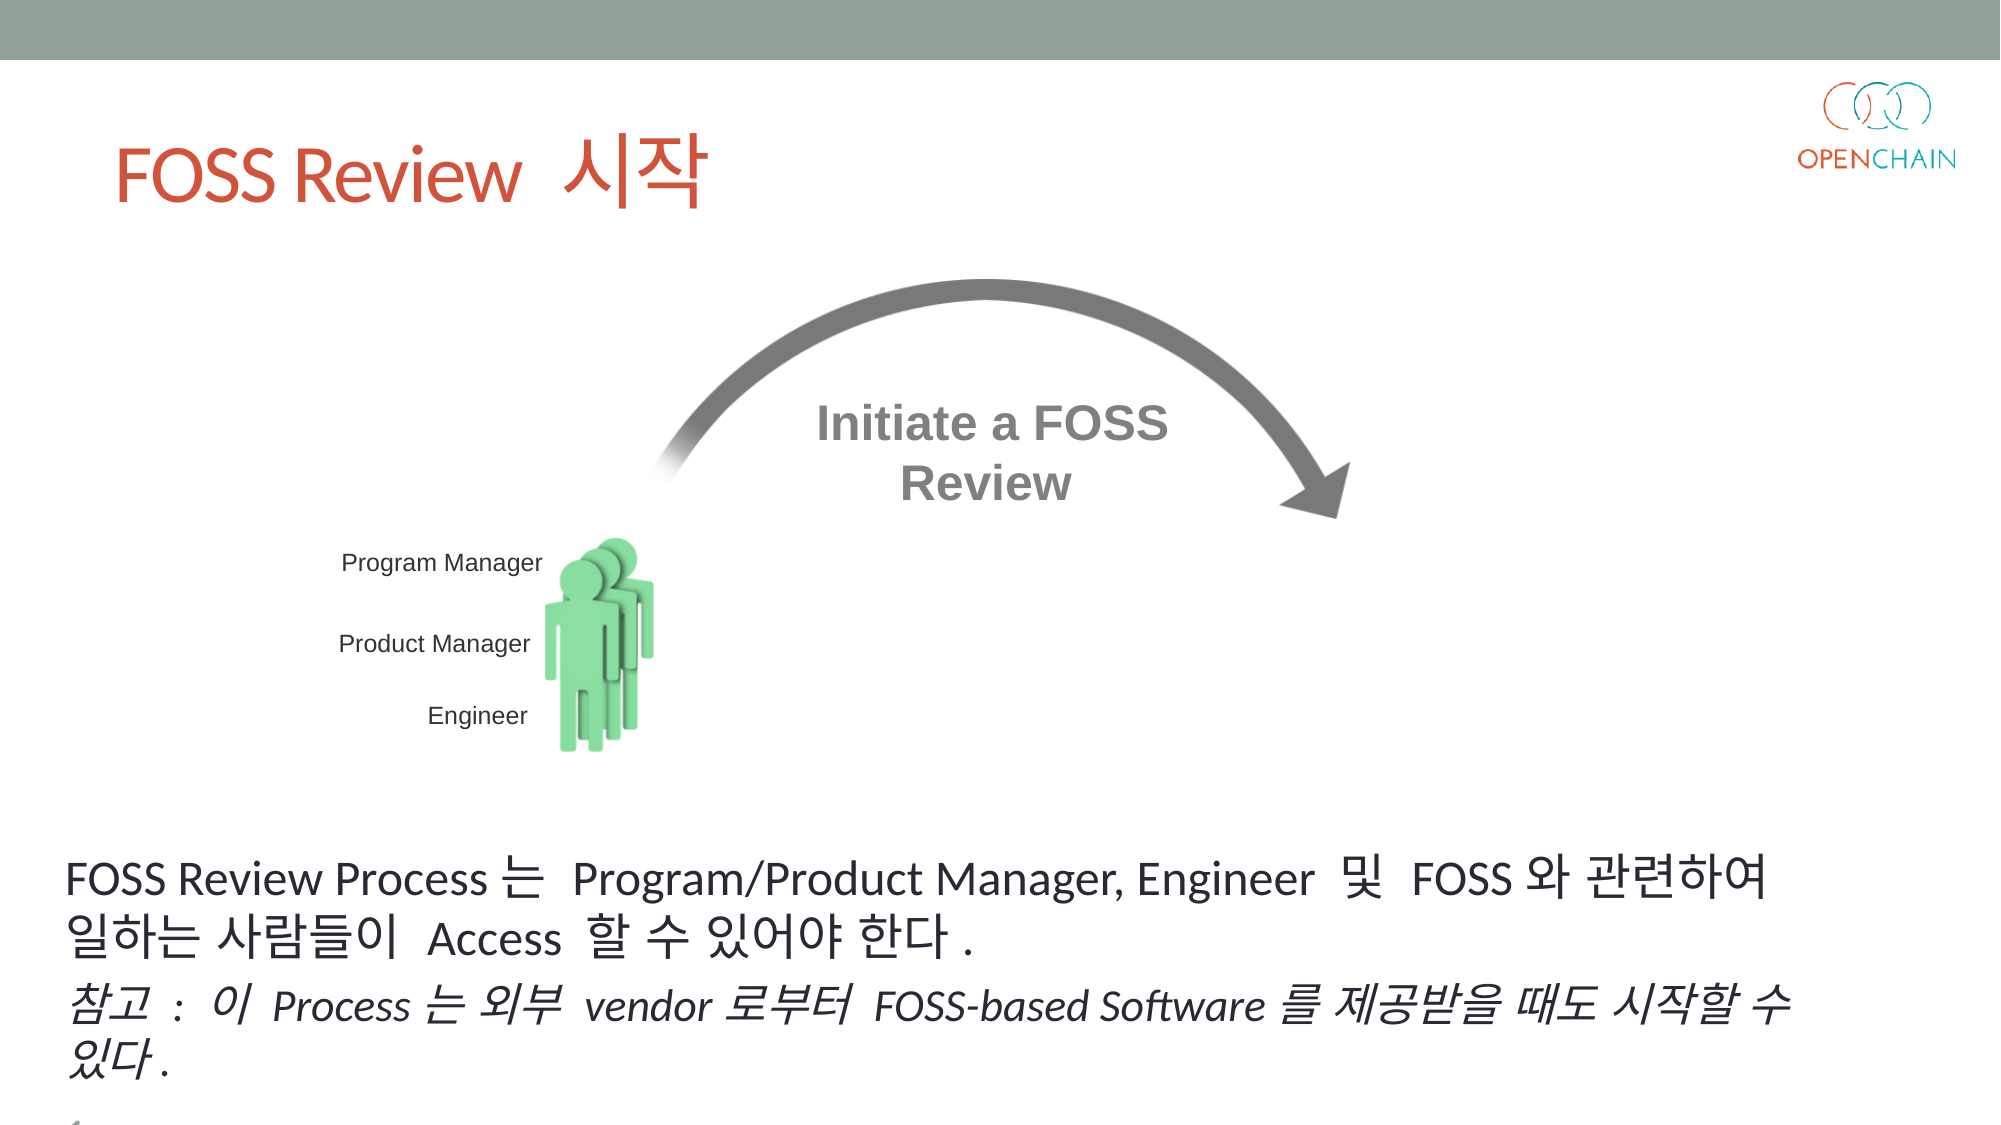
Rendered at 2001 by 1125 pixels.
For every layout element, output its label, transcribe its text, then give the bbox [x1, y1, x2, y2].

text_box Engineer [405, 692, 532, 738]
text_box FOSS Review Process는 Program/Product Manager, Engineer 및 FOSS와 관련하여 일하는 사람들이 Access 할 수 있어야 한다. 참고 : 이 Process는 외부 vendor로부터 FOSS-based Software를 제공받을 때도 시작할 수 있다. [50, 838, 1901, 1125]
text_box Program Manager [326, 538, 542, 585]
picture [649, 279, 1351, 519]
text_box Product Manager [323, 619, 532, 666]
title FOSS Review 시작 [99, 87, 1900, 251]
text_box Initiate a FOSS Review [778, 382, 1208, 519]
picture [545, 538, 654, 752]
